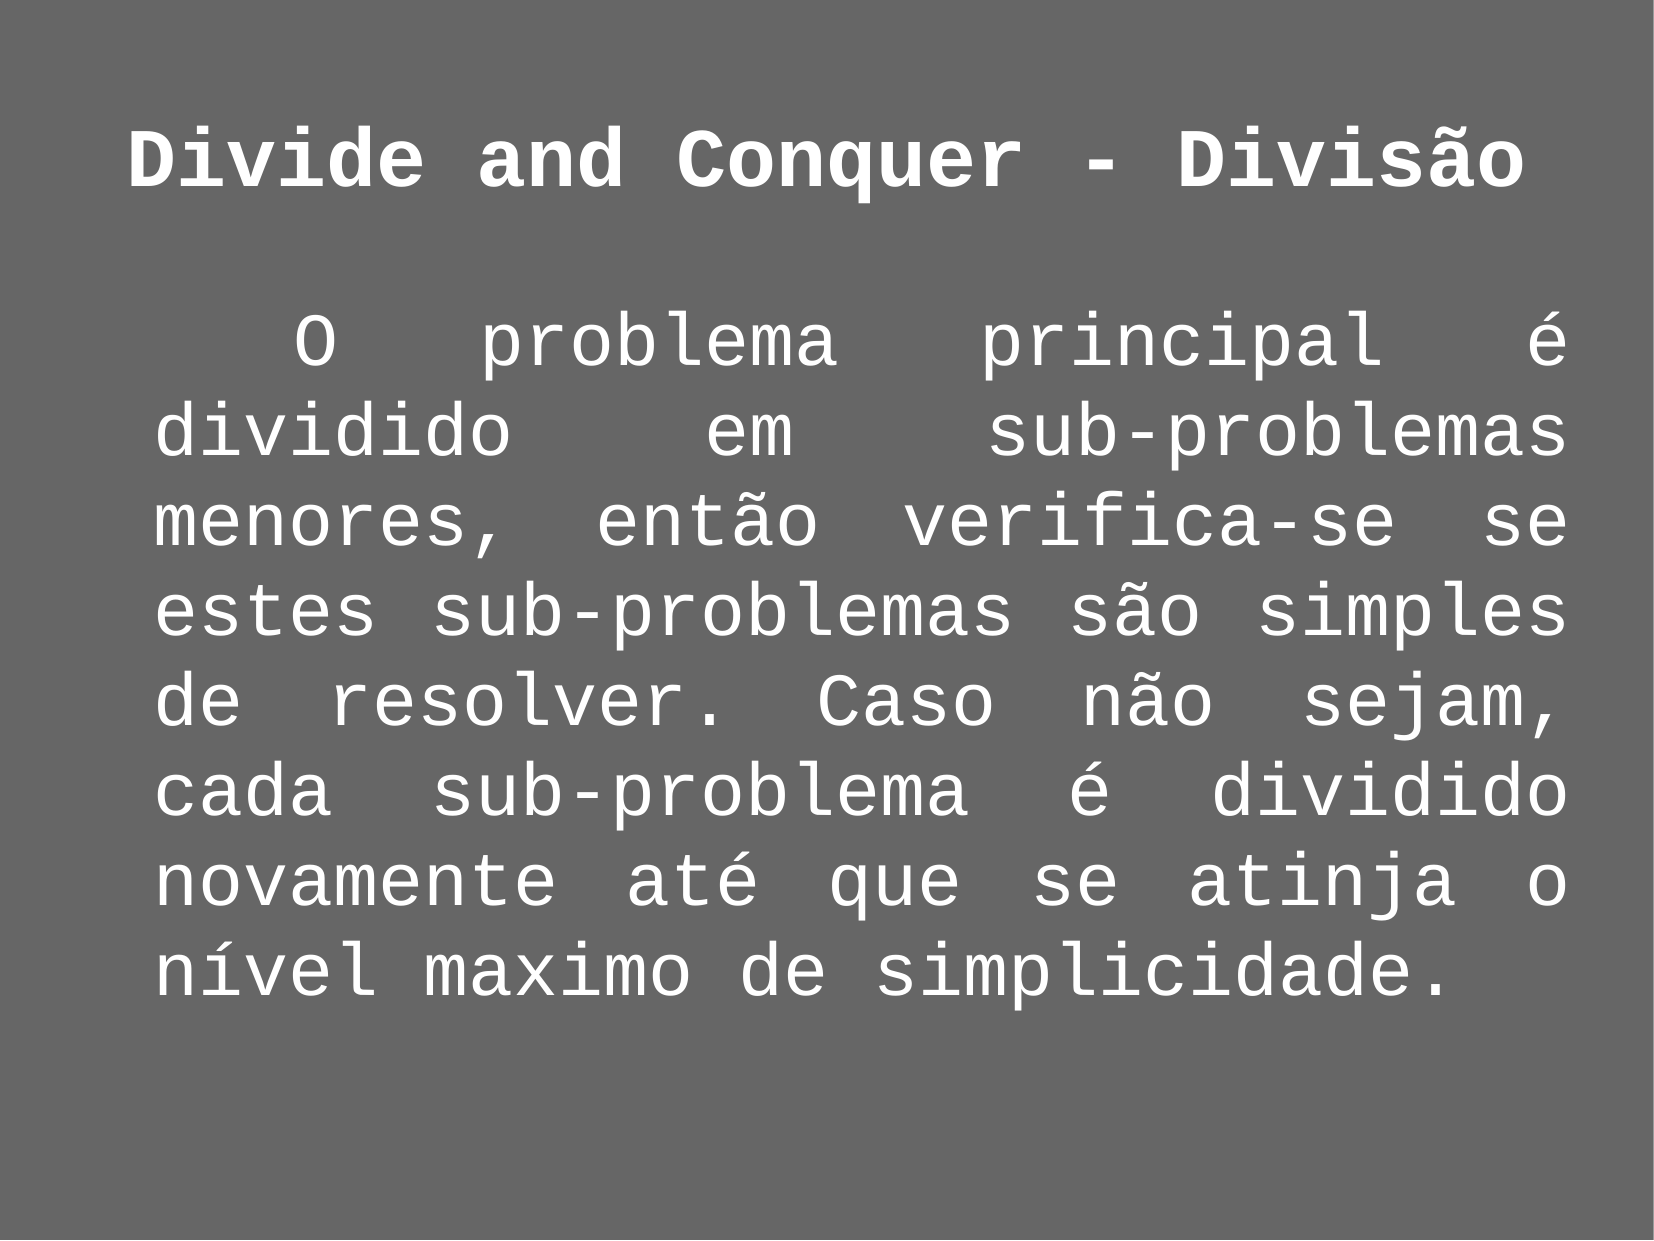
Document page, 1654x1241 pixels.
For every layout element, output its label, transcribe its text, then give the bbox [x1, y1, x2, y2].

text_box O problema principal é dividido em sub-problemas menores, então verifica-se se estes sub-problemas são simples de resolver. Caso não sejam, cada sub-problema é dividido novamente até que se atinja o nível maximo de simplicidade. [82, 290, 1571, 1134]
text_box Divide and Conquer - Divisão [82, 102, 1571, 203]
